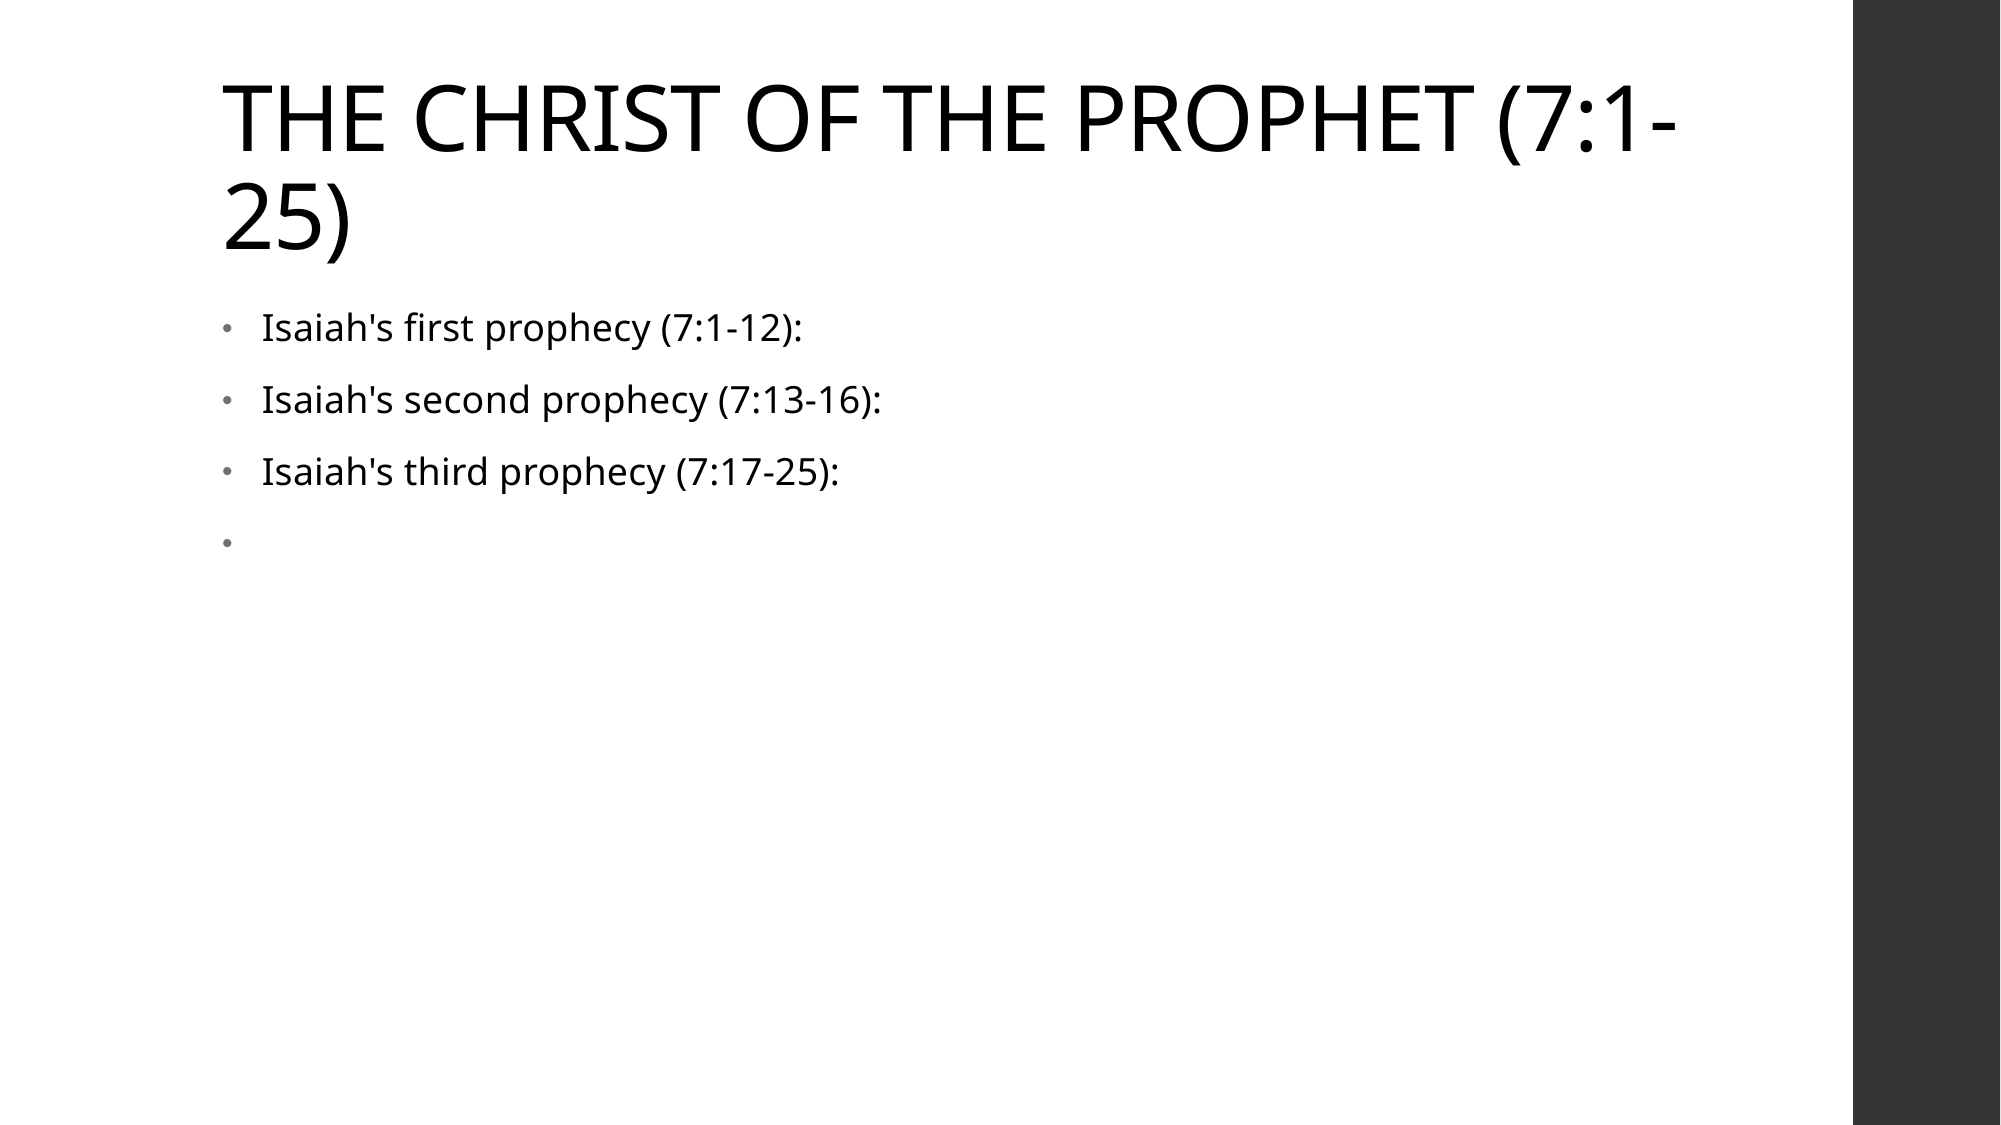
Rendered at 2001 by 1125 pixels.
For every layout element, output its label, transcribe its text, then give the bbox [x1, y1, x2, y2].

title THE CHRIST OF THE PROPHET (7:1-25) [206, 60, 1797, 278]
list Isaiah's first prophecy (7:1-12): Isaiah's second prophecy (7:13-16): Isaiah's third prophecy (7:17-25): [206, 299, 1617, 1014]
